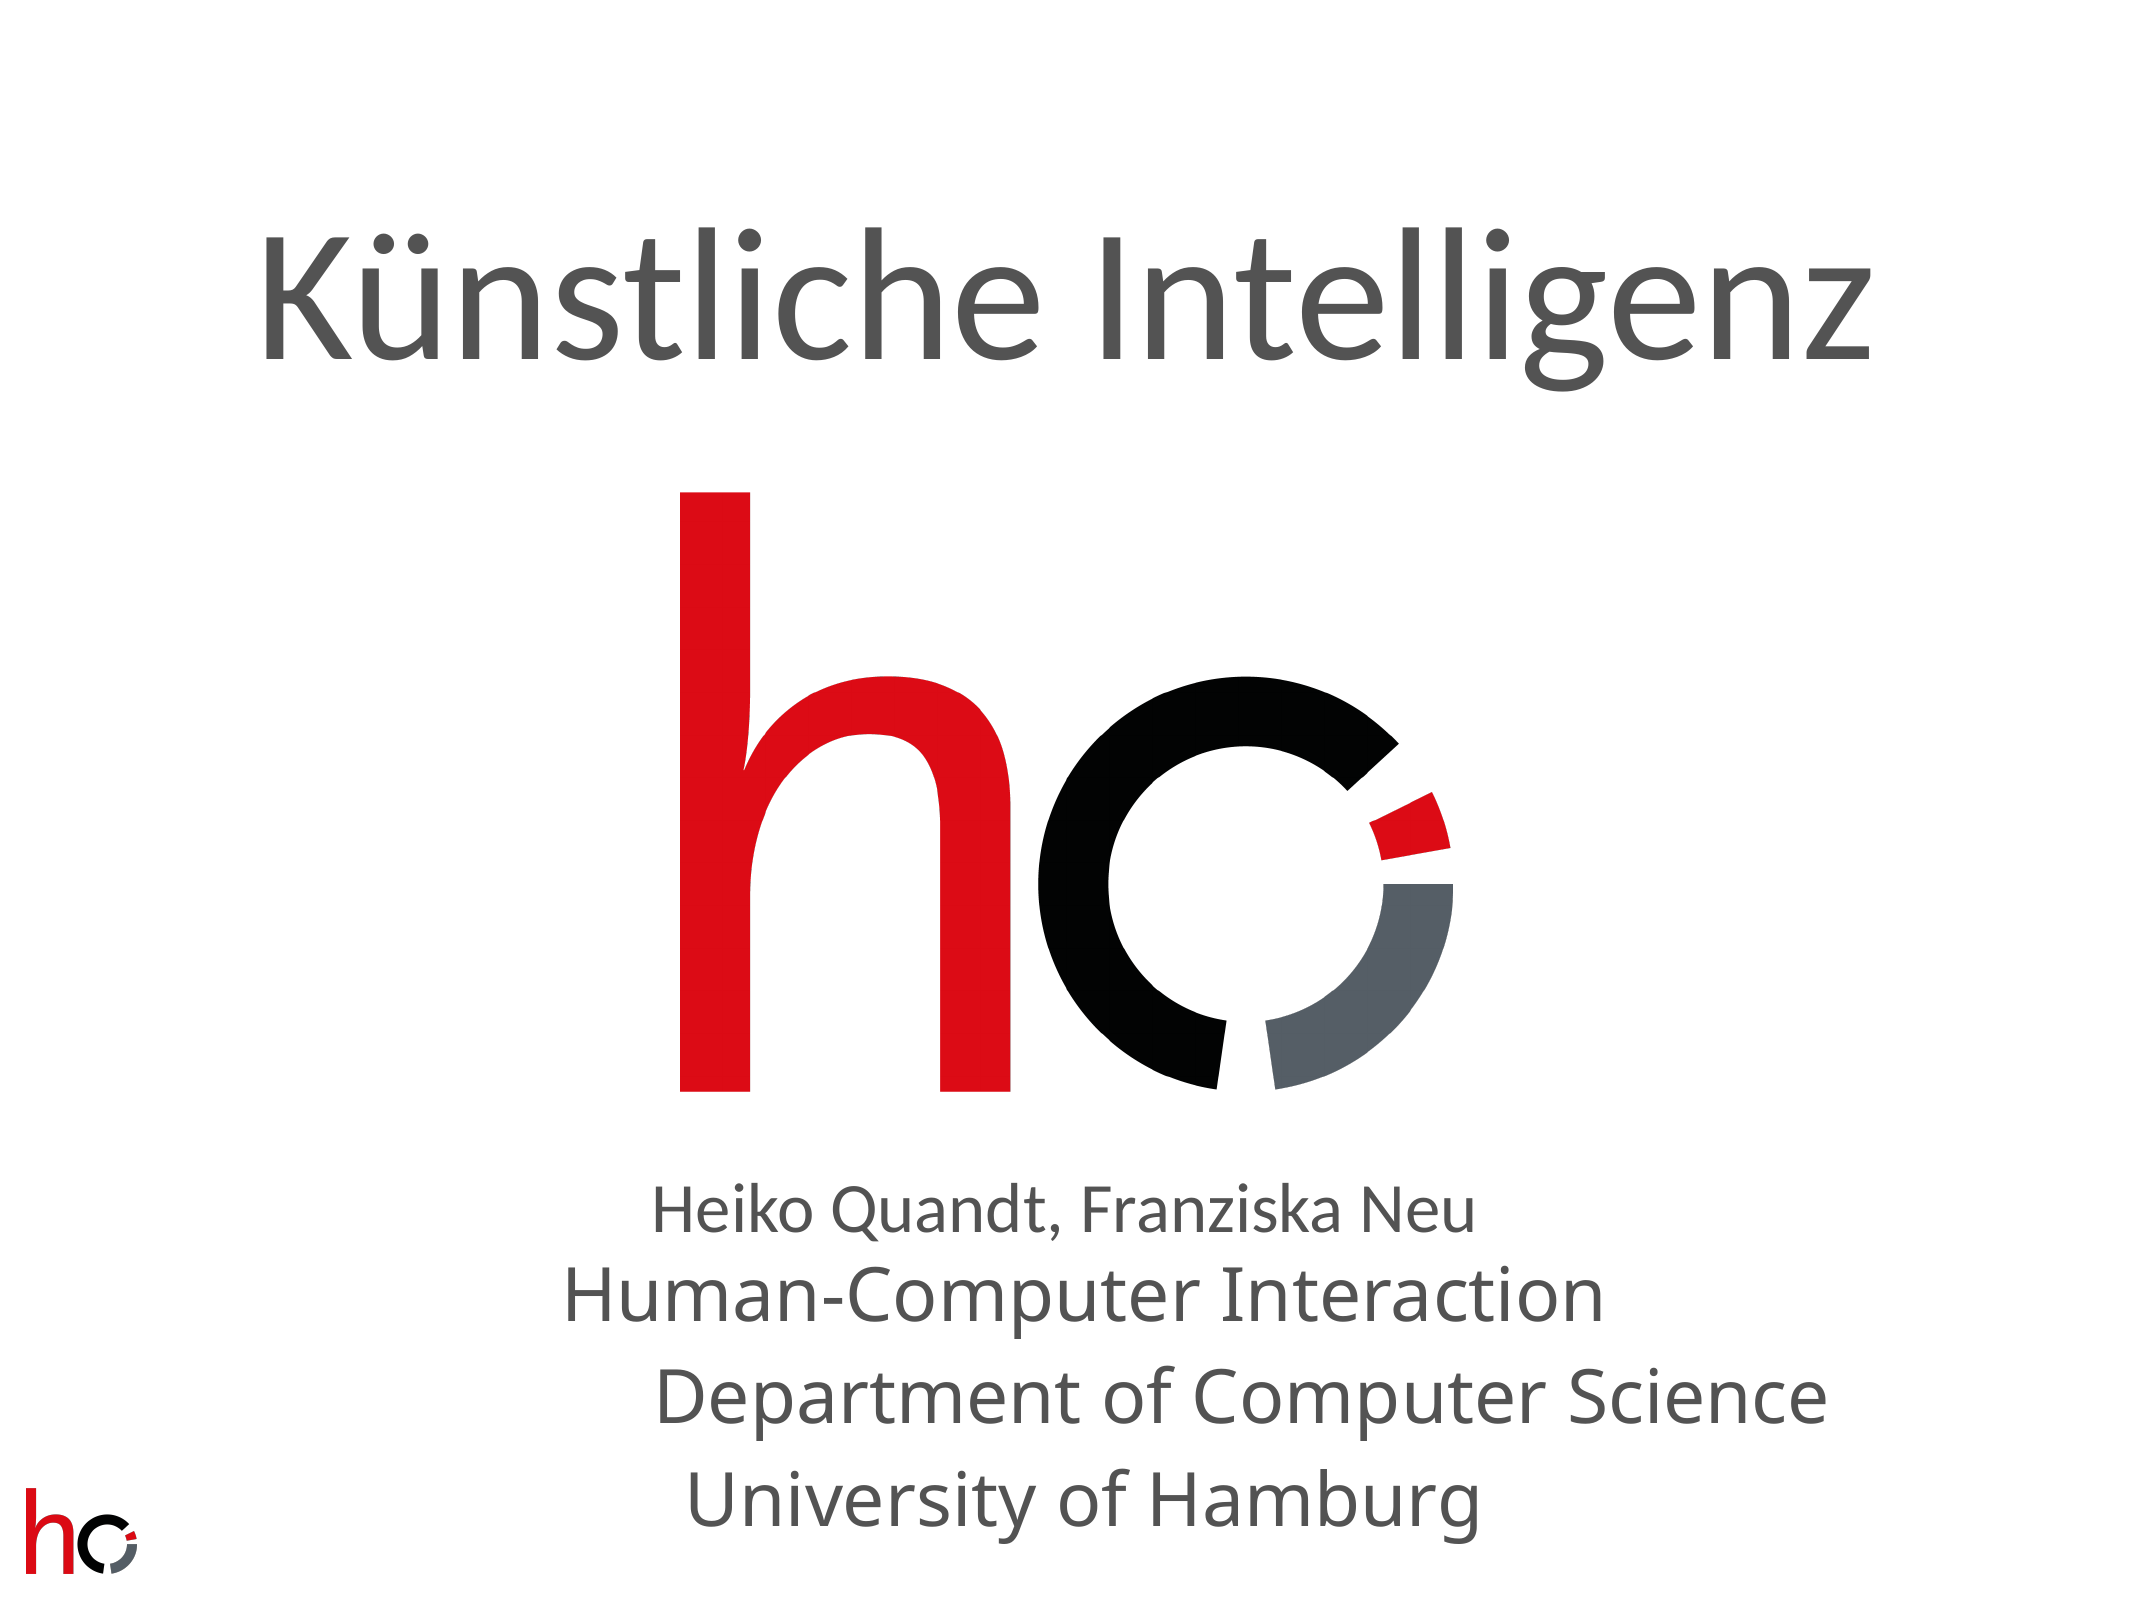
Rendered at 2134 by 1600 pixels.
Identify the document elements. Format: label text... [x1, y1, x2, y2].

title Künstliche Intelligenz [208, 162, 1925, 436]
text_box Heiko Quandt, Franziska Neu [239, 1170, 1892, 1259]
